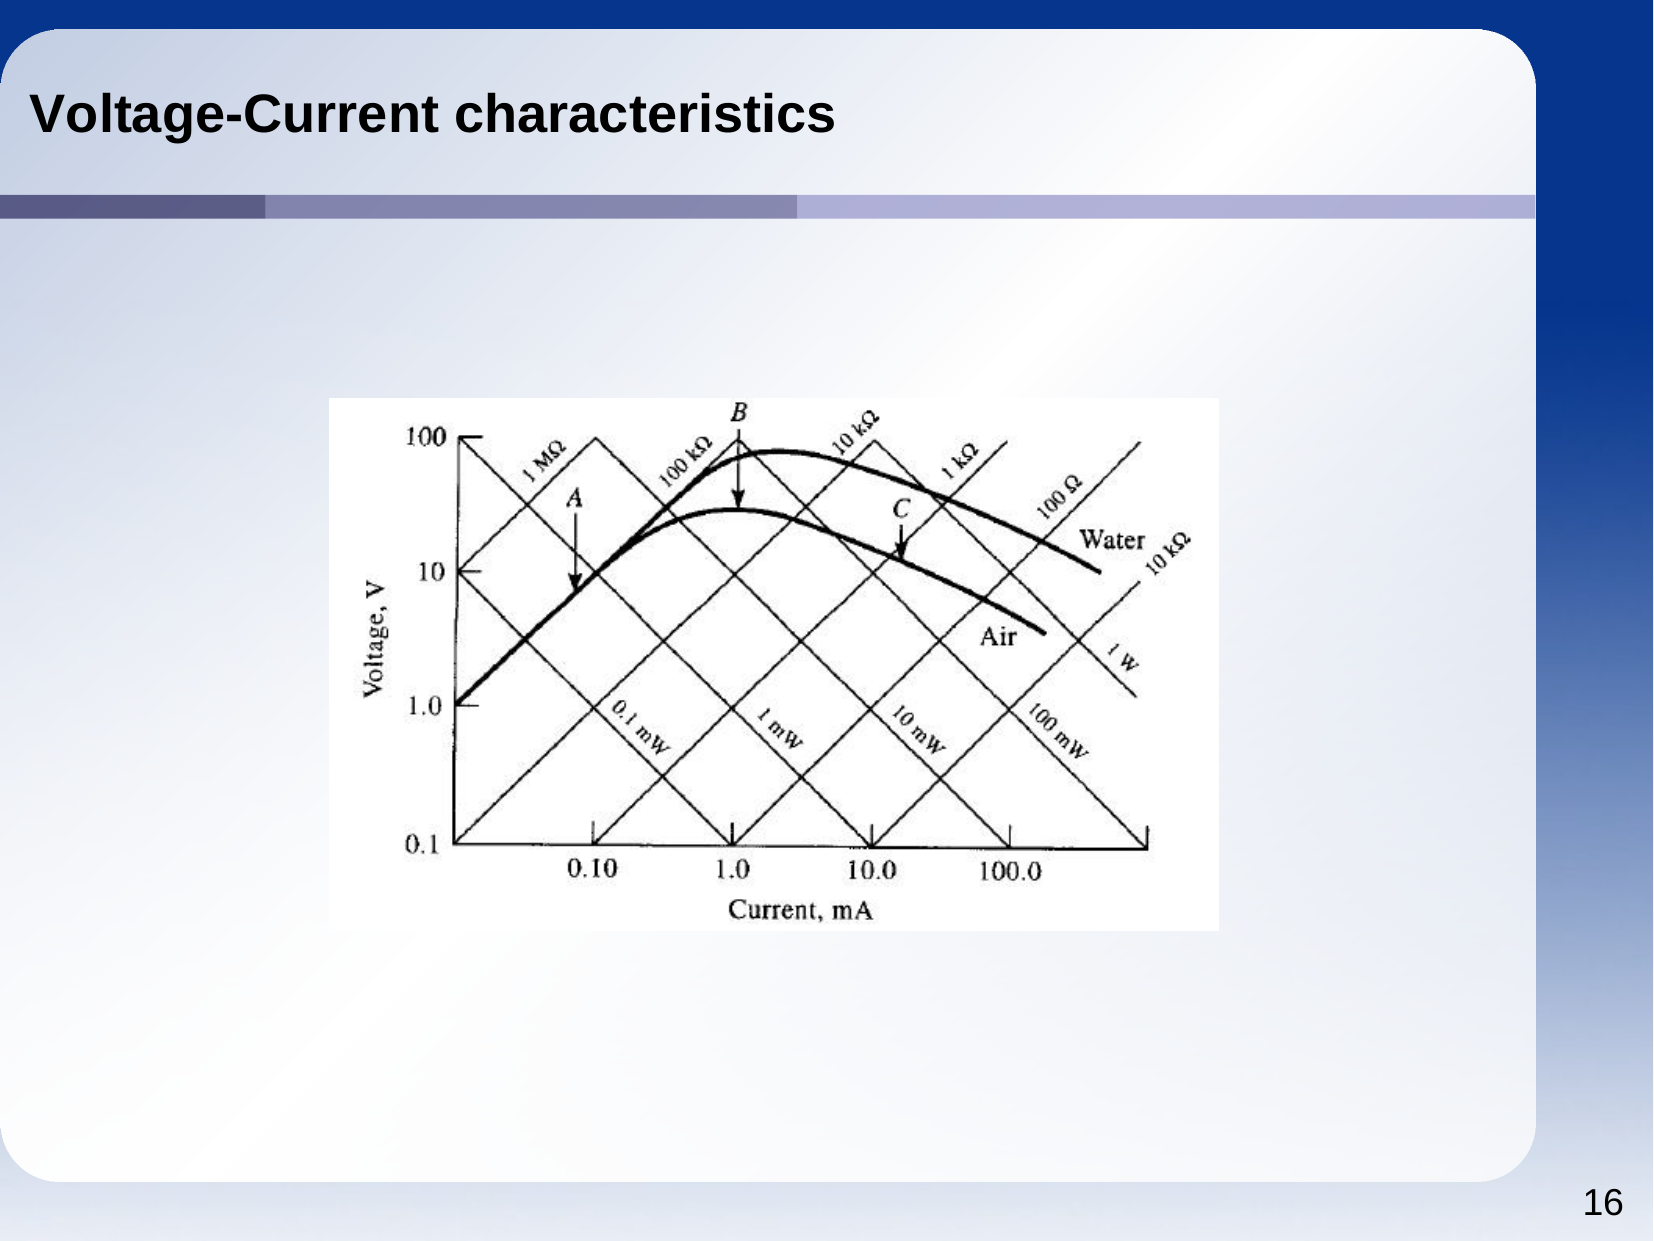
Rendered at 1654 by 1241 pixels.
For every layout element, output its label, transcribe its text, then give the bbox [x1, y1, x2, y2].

title Voltage-Current characteristics [29, 49, 1506, 178]
picture [329, 398, 1219, 931]
picture [0, 0, 1654, 1241]
